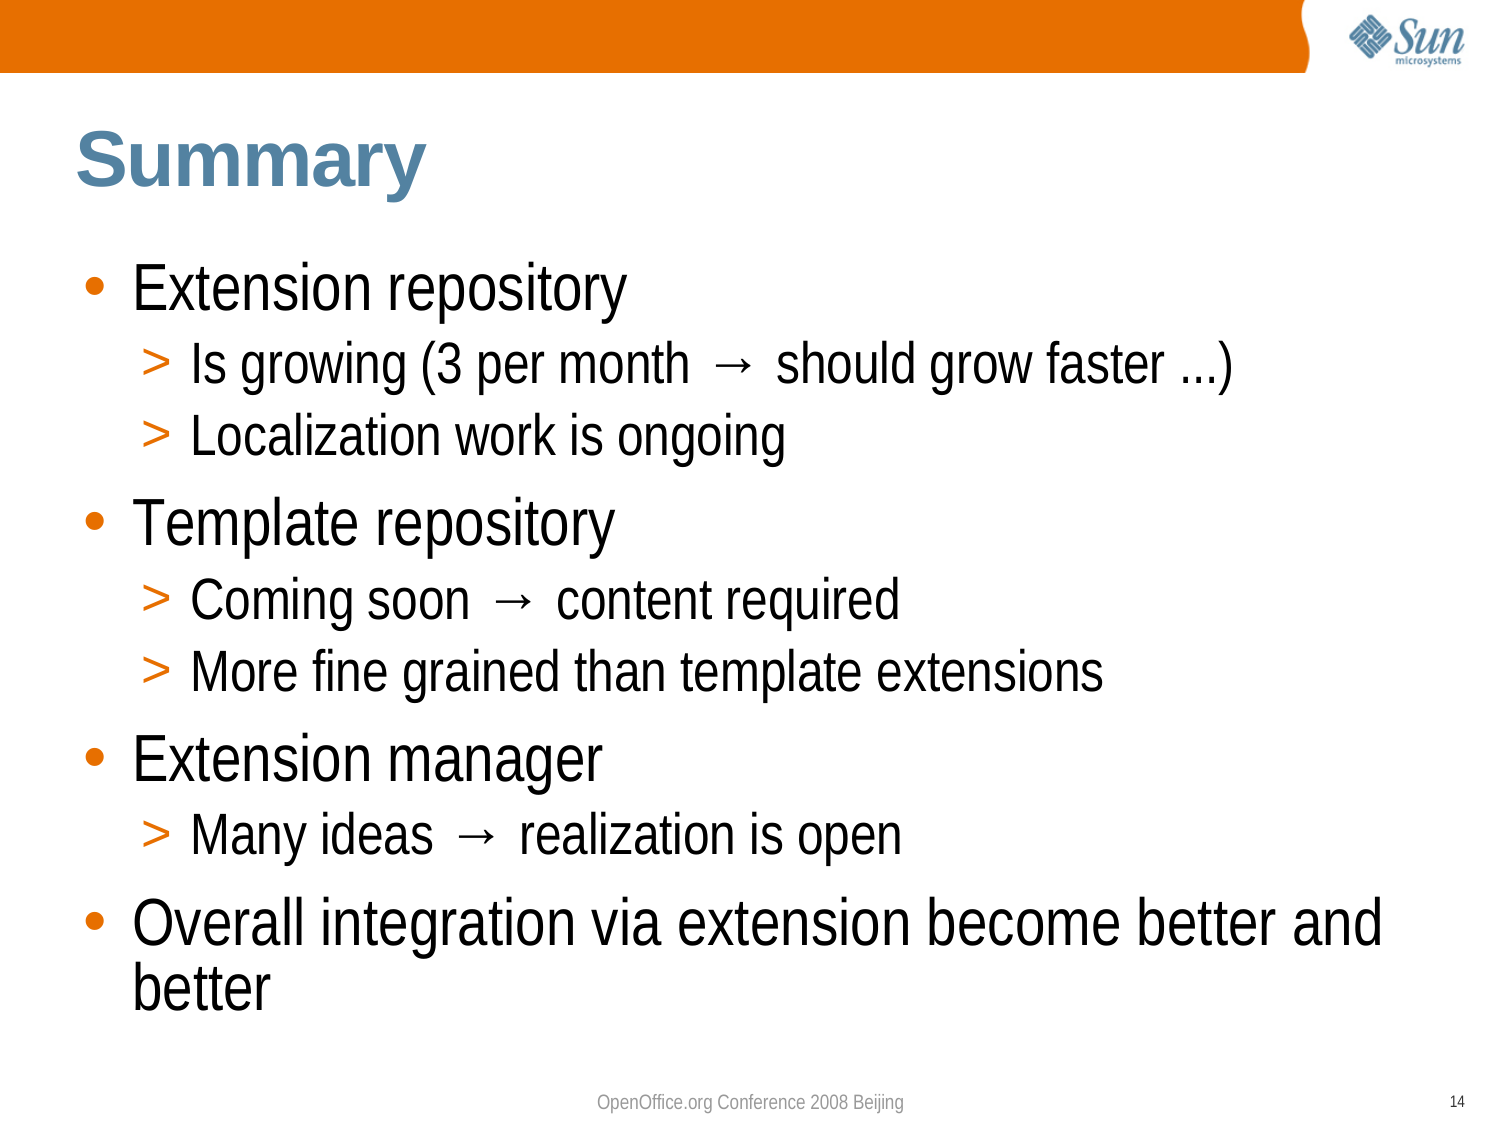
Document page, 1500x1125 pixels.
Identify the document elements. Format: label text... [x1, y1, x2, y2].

title Summary [75, 123, 1437, 227]
list Extension repository Is growing (3 per month → should grow faster ...) Localization work is ongoing Template repository Coming soon → content required More fine grained than template extensions Extension manager Many ideas → realization is open Overall integration via extension become better and better [64, 258, 1401, 1125]
picture [0, 0, 1500, 73]
